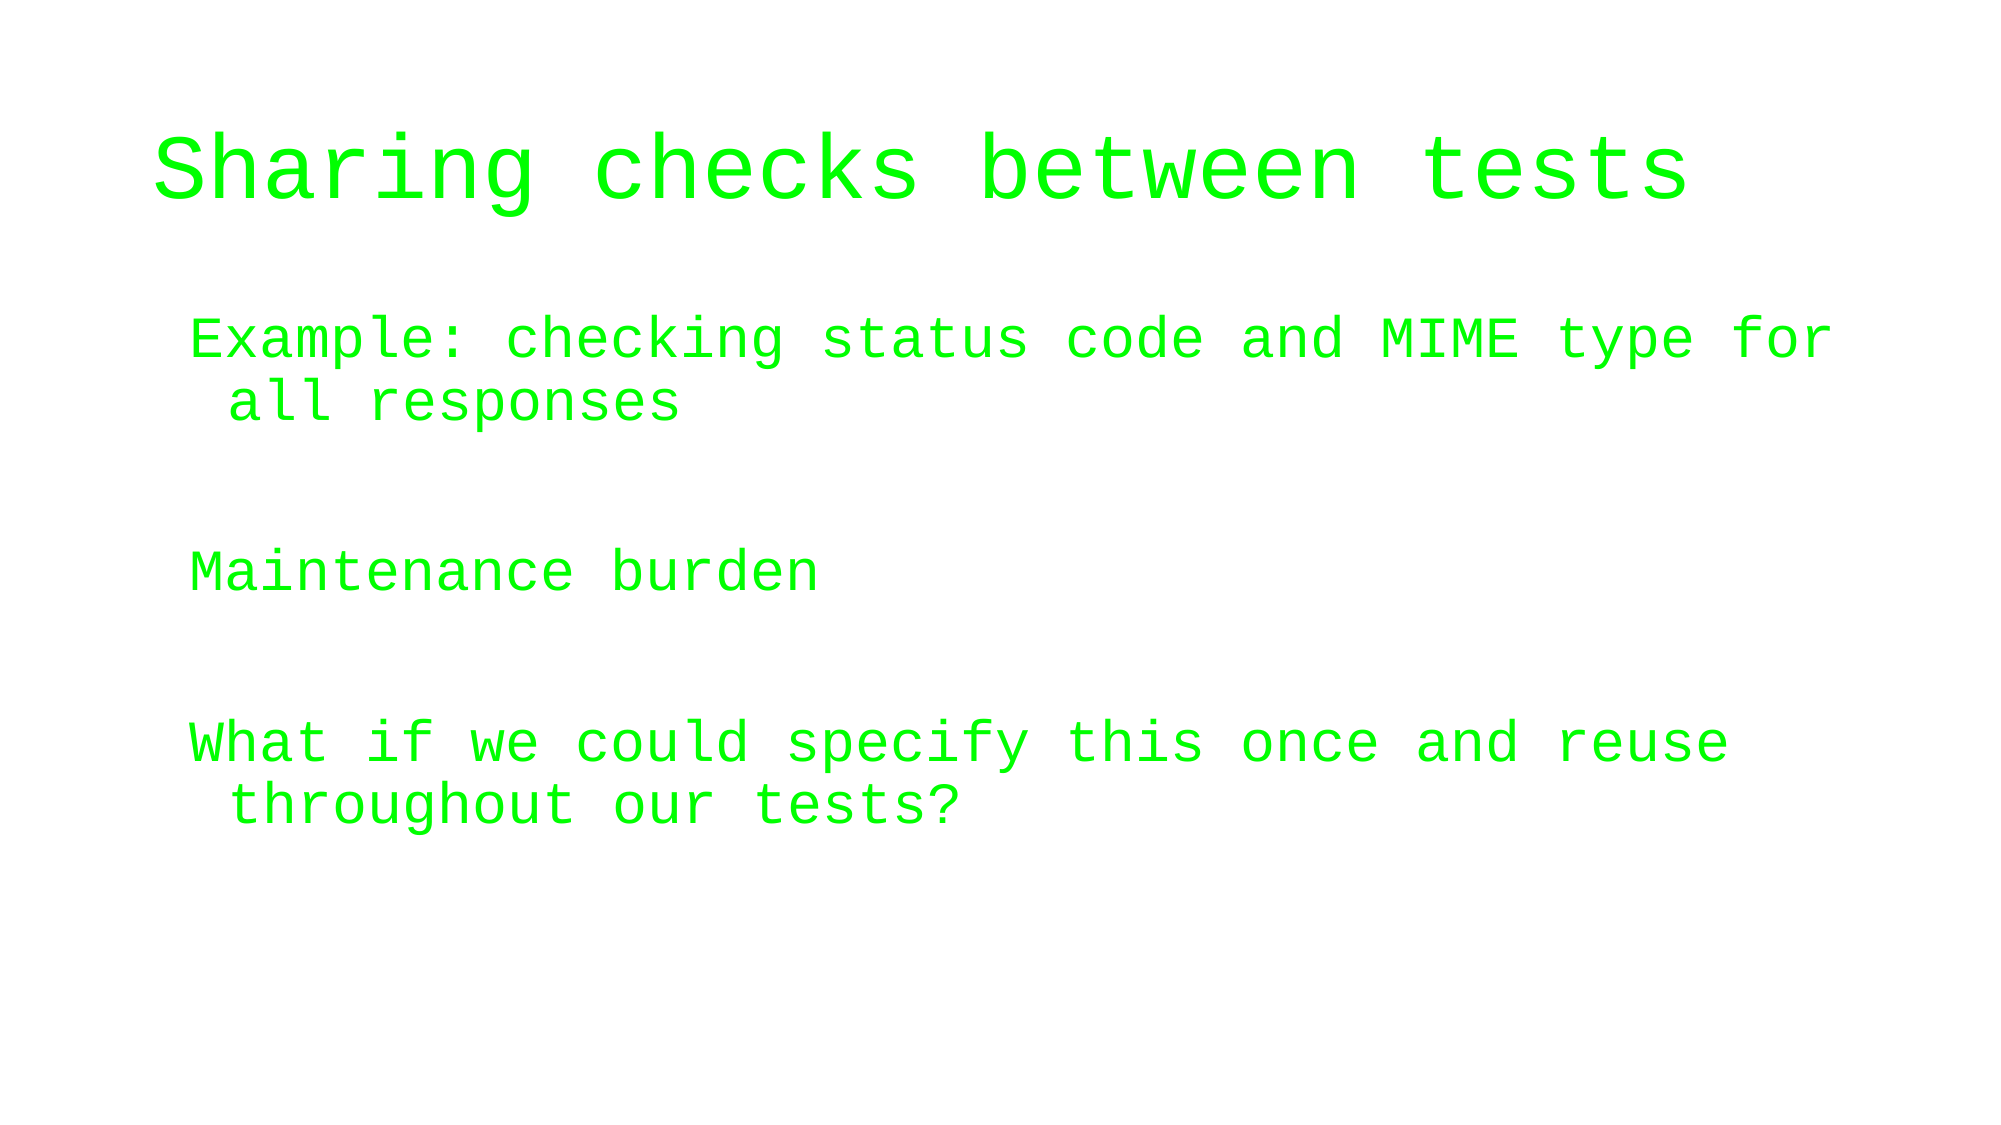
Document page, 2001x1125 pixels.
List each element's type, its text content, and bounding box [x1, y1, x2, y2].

list Example: checking status code and MIME type for all responses Maintenance burden What if we could specify this once and reuse throughout our tests? [137, 299, 1863, 1014]
title Sharing checks between tests [137, 59, 1902, 278]
